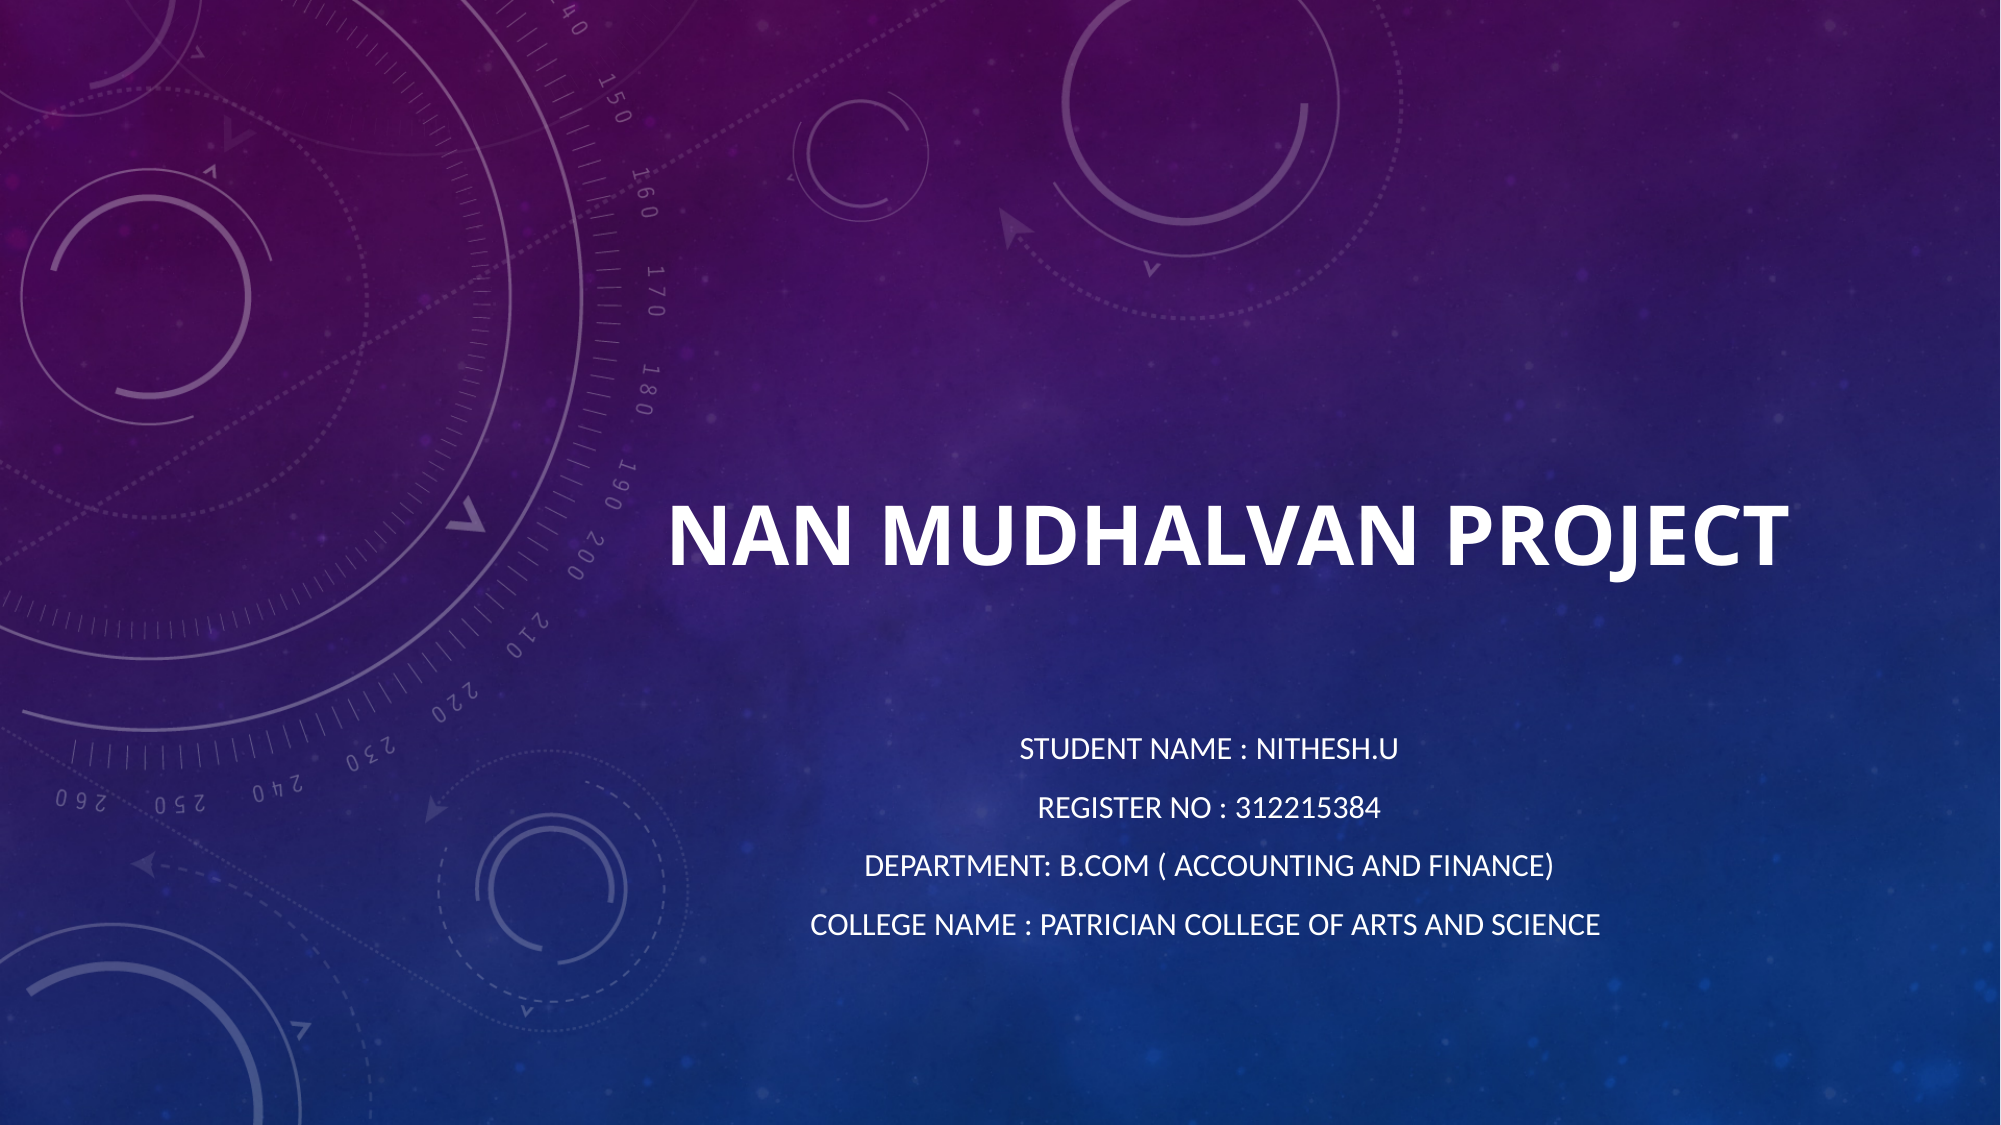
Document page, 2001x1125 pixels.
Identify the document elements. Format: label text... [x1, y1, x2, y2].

subtitle STUDENT NAME : NITHESH.U REGISTER NO : 312215384 DEPARTMENT: B.COM ( ACCOUNTING AND FINANCE) COLLEGE NAME : PATRICIAN COLLEGE OF ARTS AND SCIENCE [650, 719, 1831, 951]
title NAN MUDHALVAN PROJECT [650, 379, 1831, 590]
